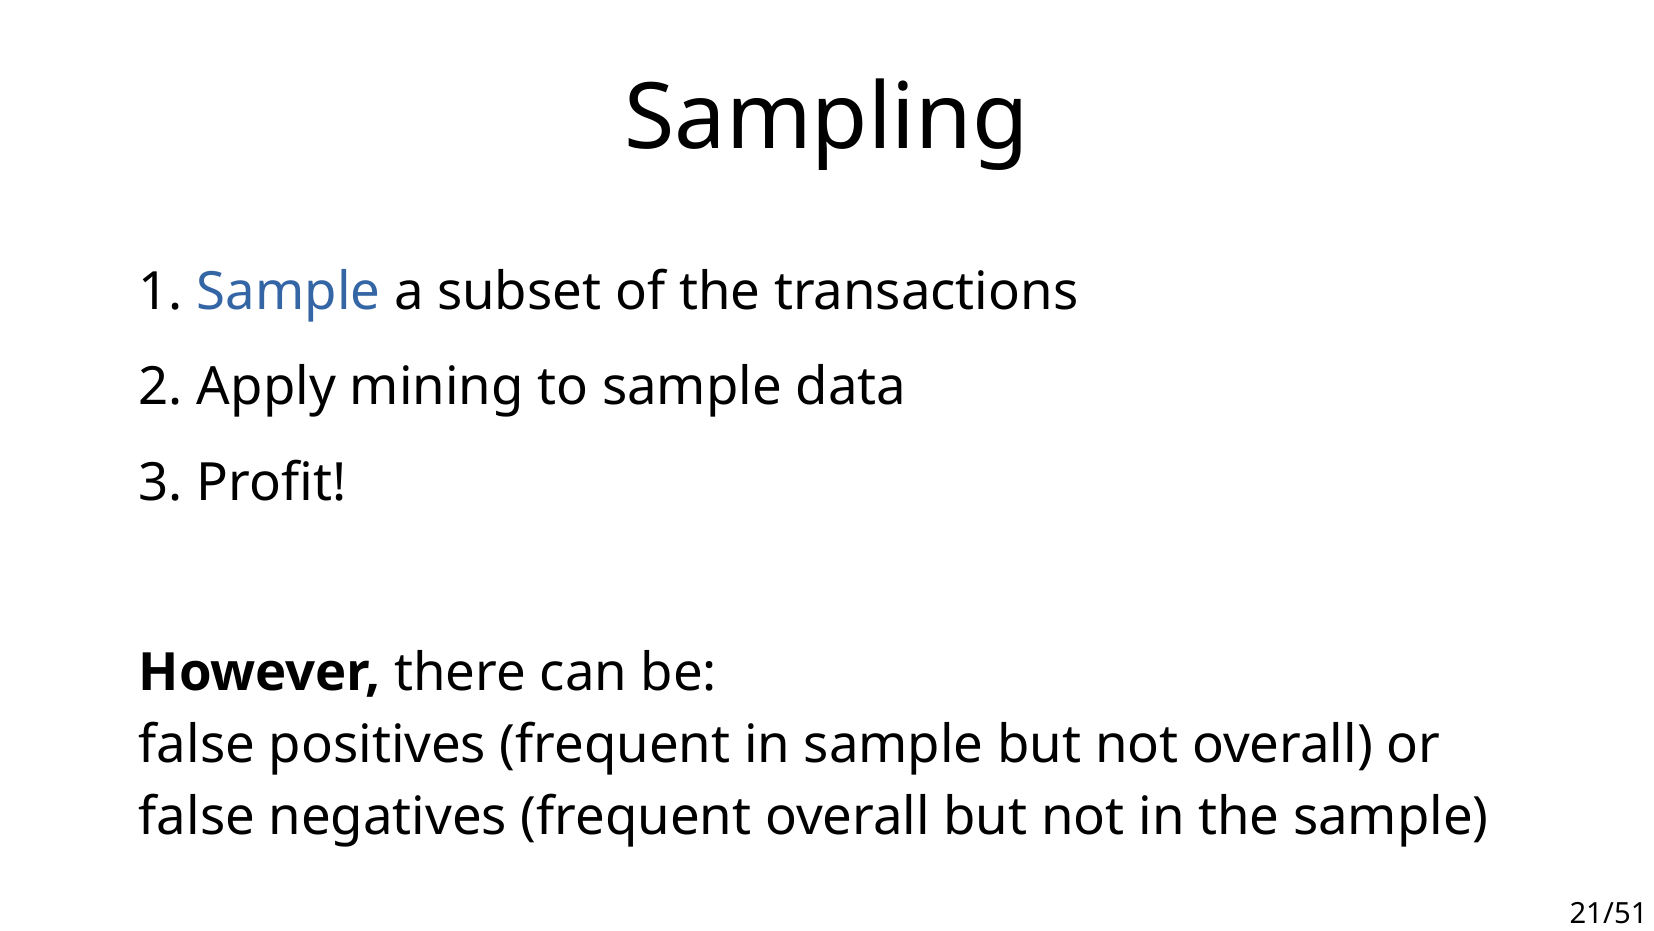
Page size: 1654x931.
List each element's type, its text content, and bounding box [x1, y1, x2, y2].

title Sampling [82, 1, 1571, 226]
list 1. Sample a subset of the transactions 2. Apply mining to sample data 3. Profit! However, there can be: false positives (frequent in sample but not overall) or false negatives (frequent overall but not in the sample) [82, 253, 1571, 854]
